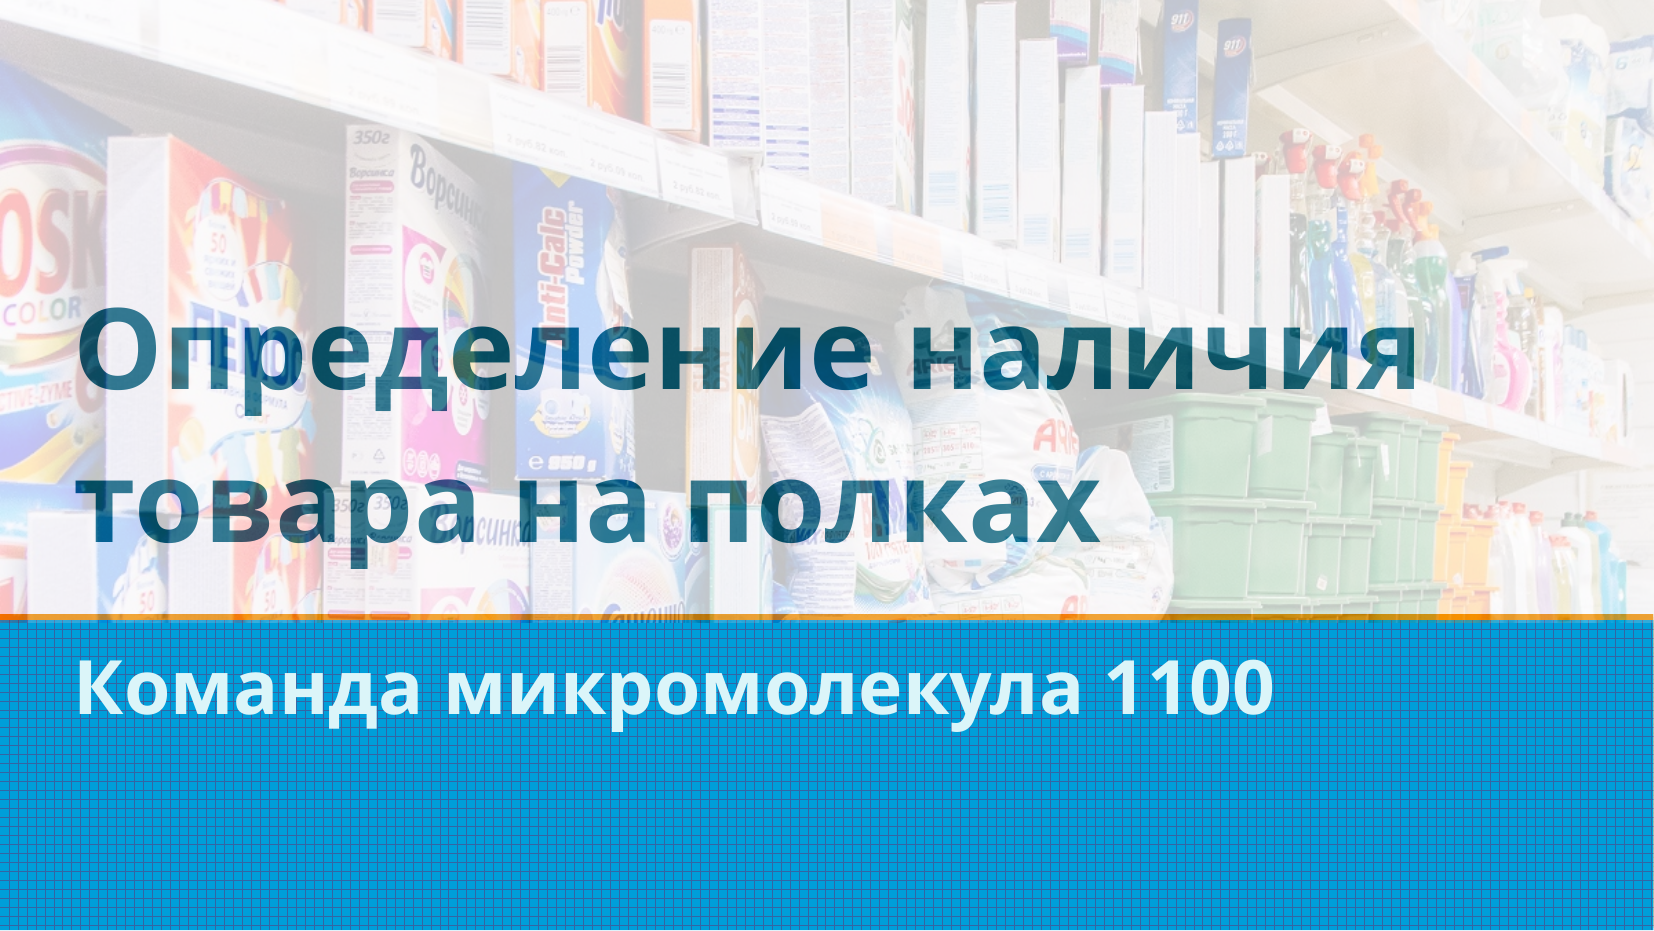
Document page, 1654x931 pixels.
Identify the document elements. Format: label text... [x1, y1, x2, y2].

picture [0, 0, 1654, 622]
subtitle Команда микромолекула 1100 [73, 634, 1551, 827]
